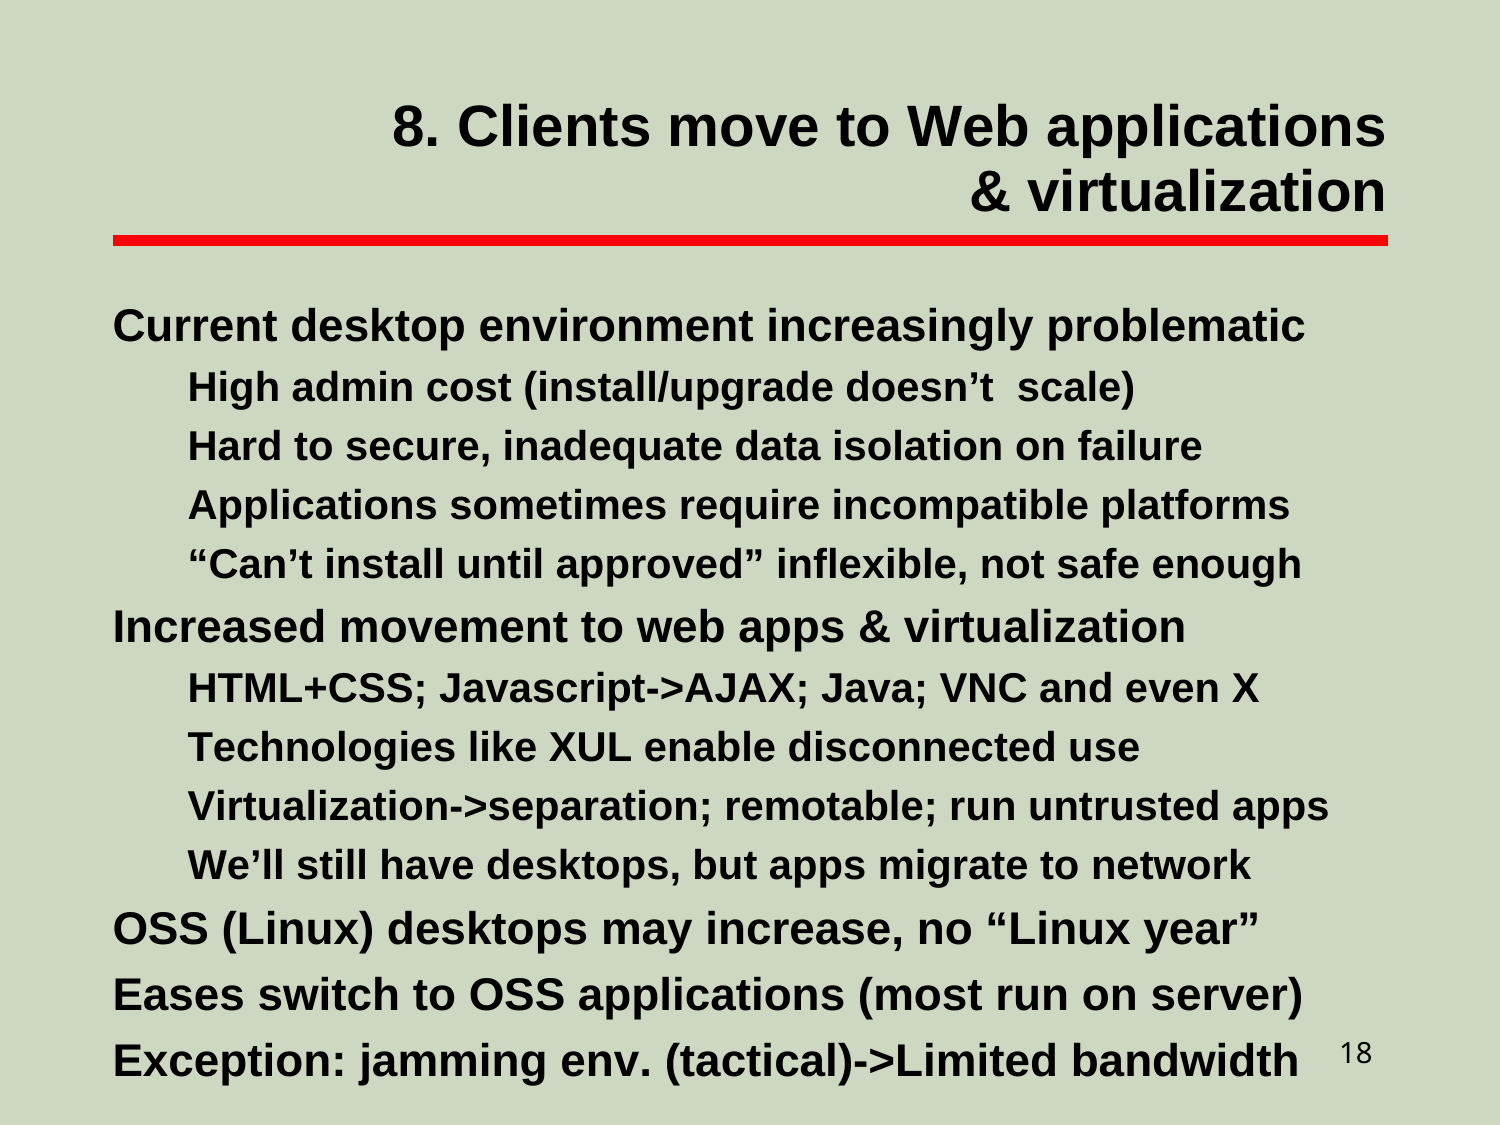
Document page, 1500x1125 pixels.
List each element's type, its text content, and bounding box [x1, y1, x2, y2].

title 8. Clients move to Web applications & virtualization [337, 93, 1388, 224]
list Current desktop environment increasingly problematic High admin cost (install/upgrade doesn’t scale) Hard to secure, inadequate data isolation on failure Applications sometimes require incompatible platforms “Can’t install until approved” inflexible, not safe enough Increased movement to web apps & virtualization HTML+CSS; Javascript->AJAX; Java; VNC and even X Technologies like XUL enable disconnected use Virtualization->separation; remotable; run untrusted apps We’ll still have desktops, but apps migrate to network OSS (Linux) desktops may increase, no “Linux year” Eases switch to OSS applications (most run on server) Exception: jamming env. (tactical)->Limited bandwidth [112, 299, 1388, 1086]
